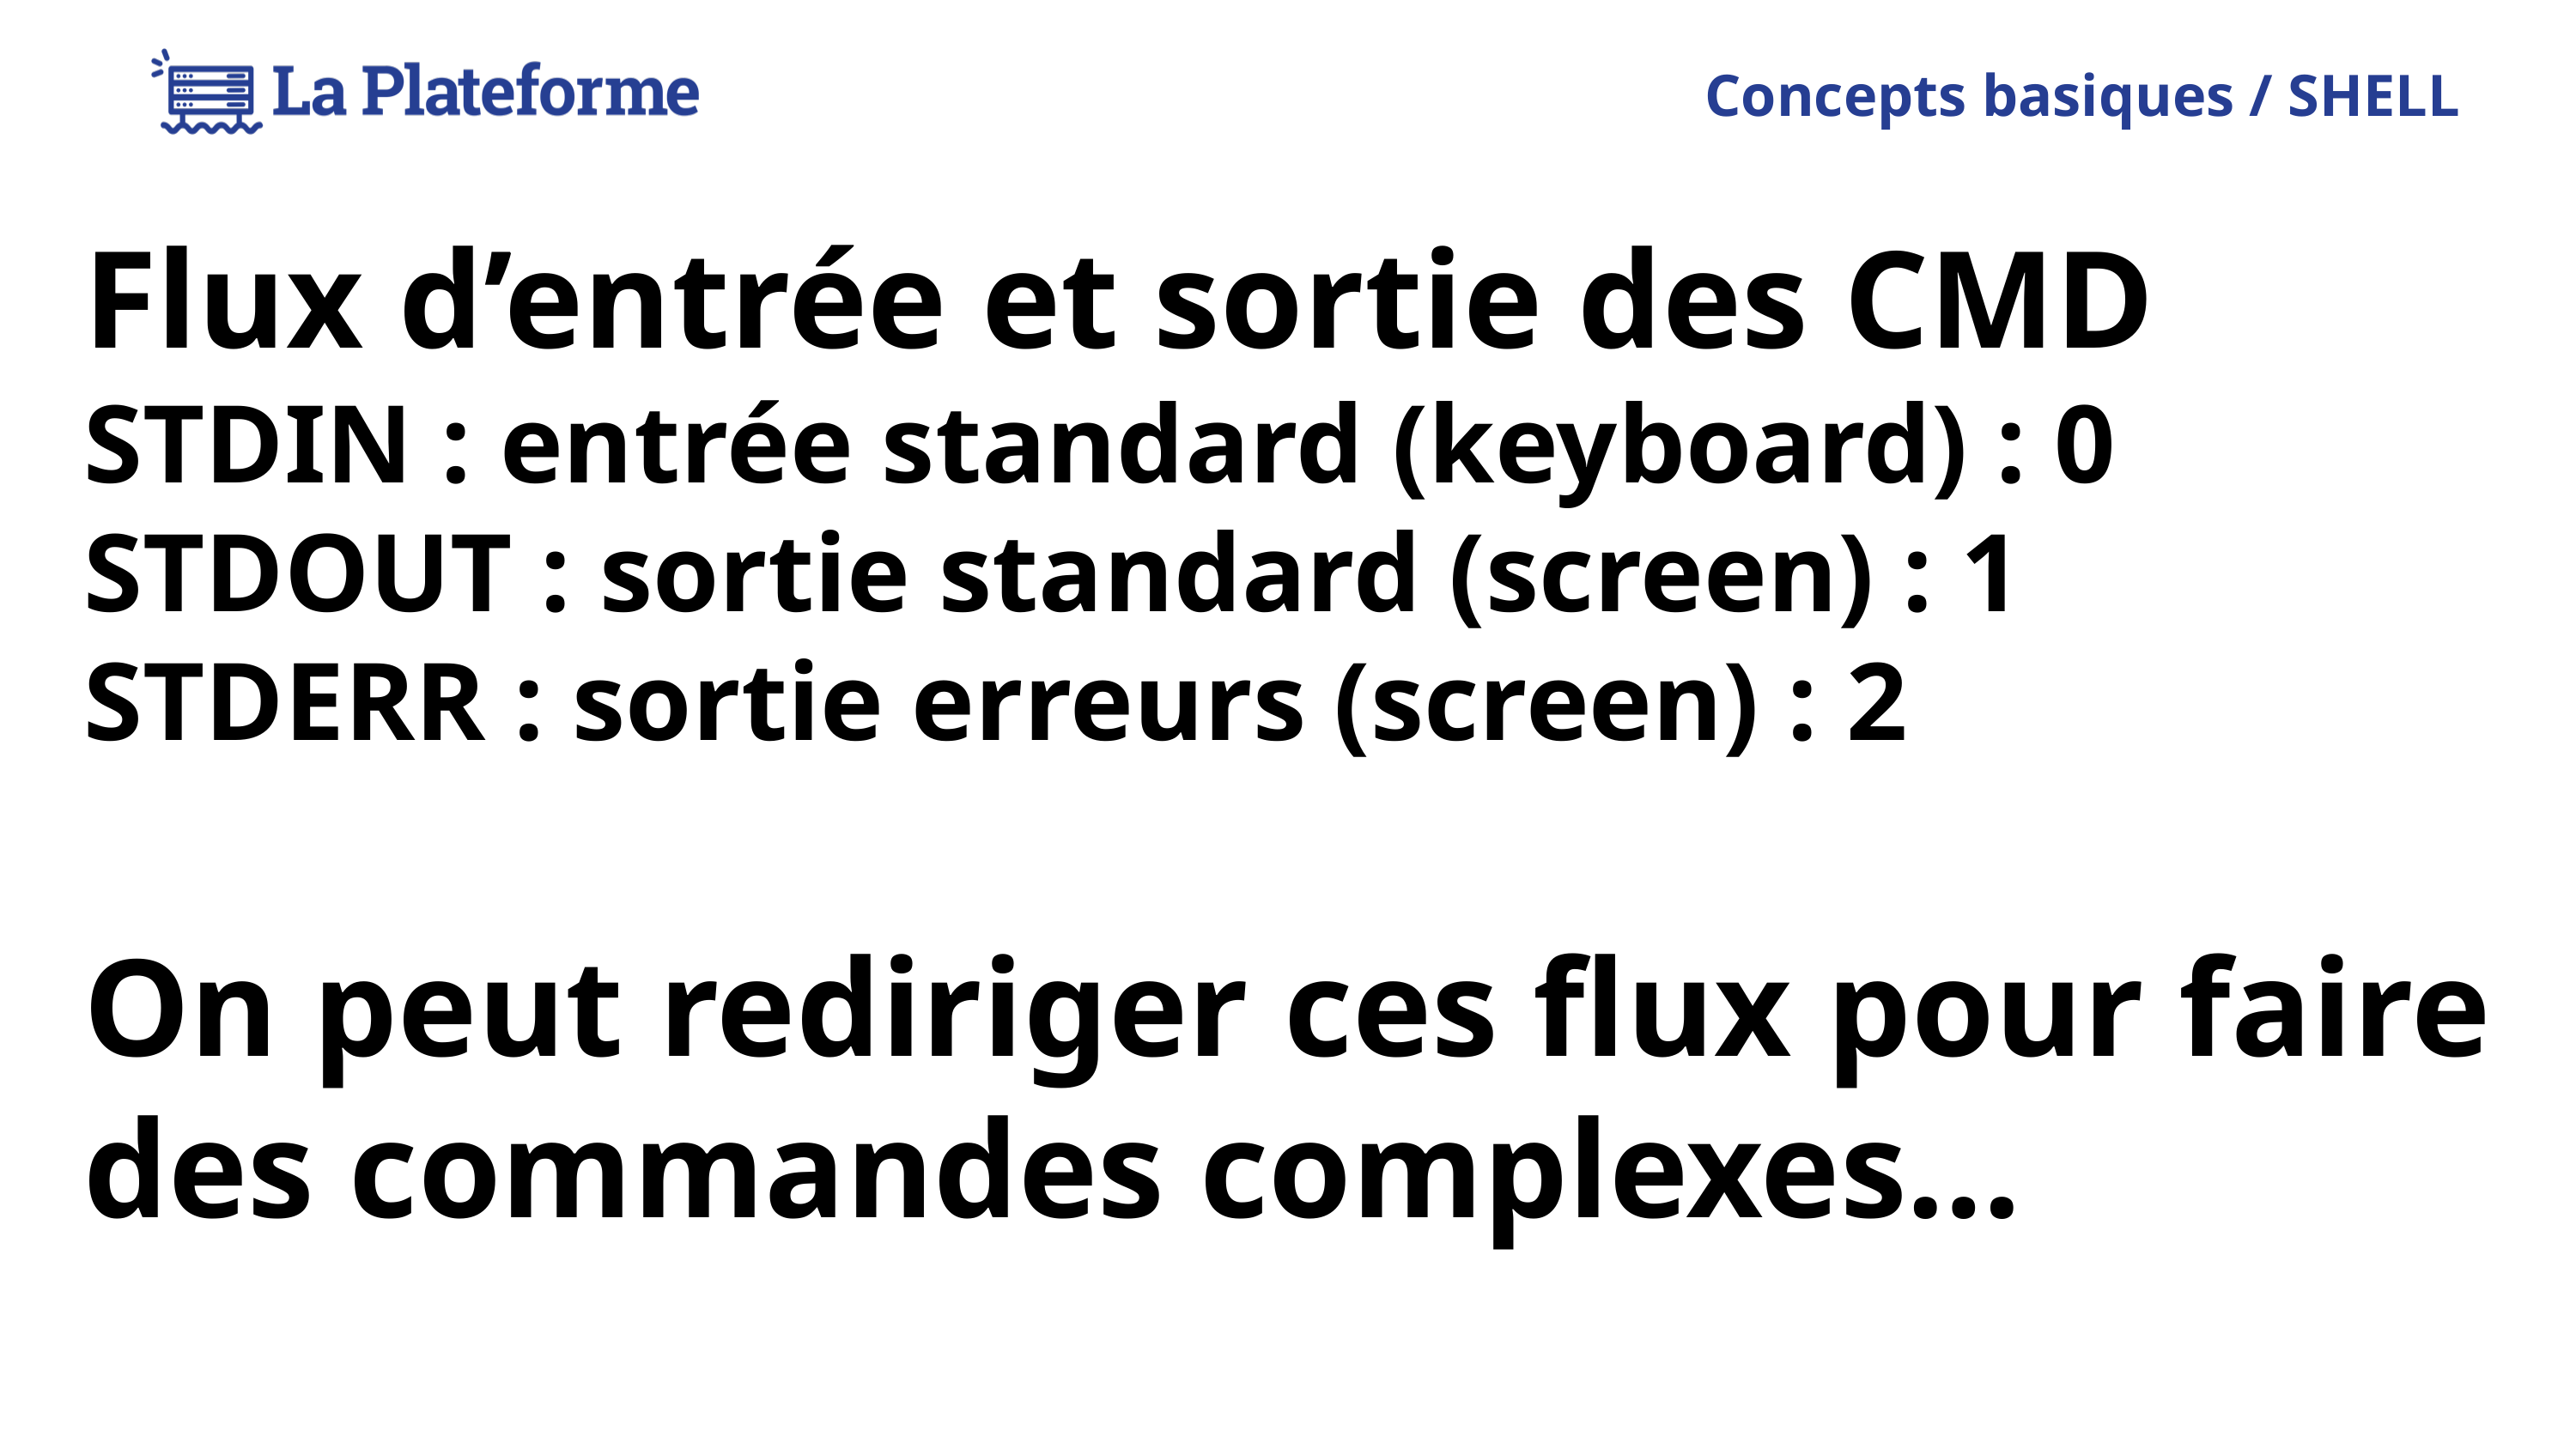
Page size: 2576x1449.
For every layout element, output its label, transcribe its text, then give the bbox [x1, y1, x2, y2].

text_box Concepts basiques / SHELL [1287, 77, 2461, 126]
picture [141, 42, 711, 146]
text_box Flux d’entrée et sortie des CMD STDIN : entrée standard (keyboard) : 0 STDOUT : sortie standard (screen) : 1 STDERR : sortie erreurs (screen) : 2 On peut rediriger ces flux pour faire des commandes complexes… [83, 214, 2554, 1245]
